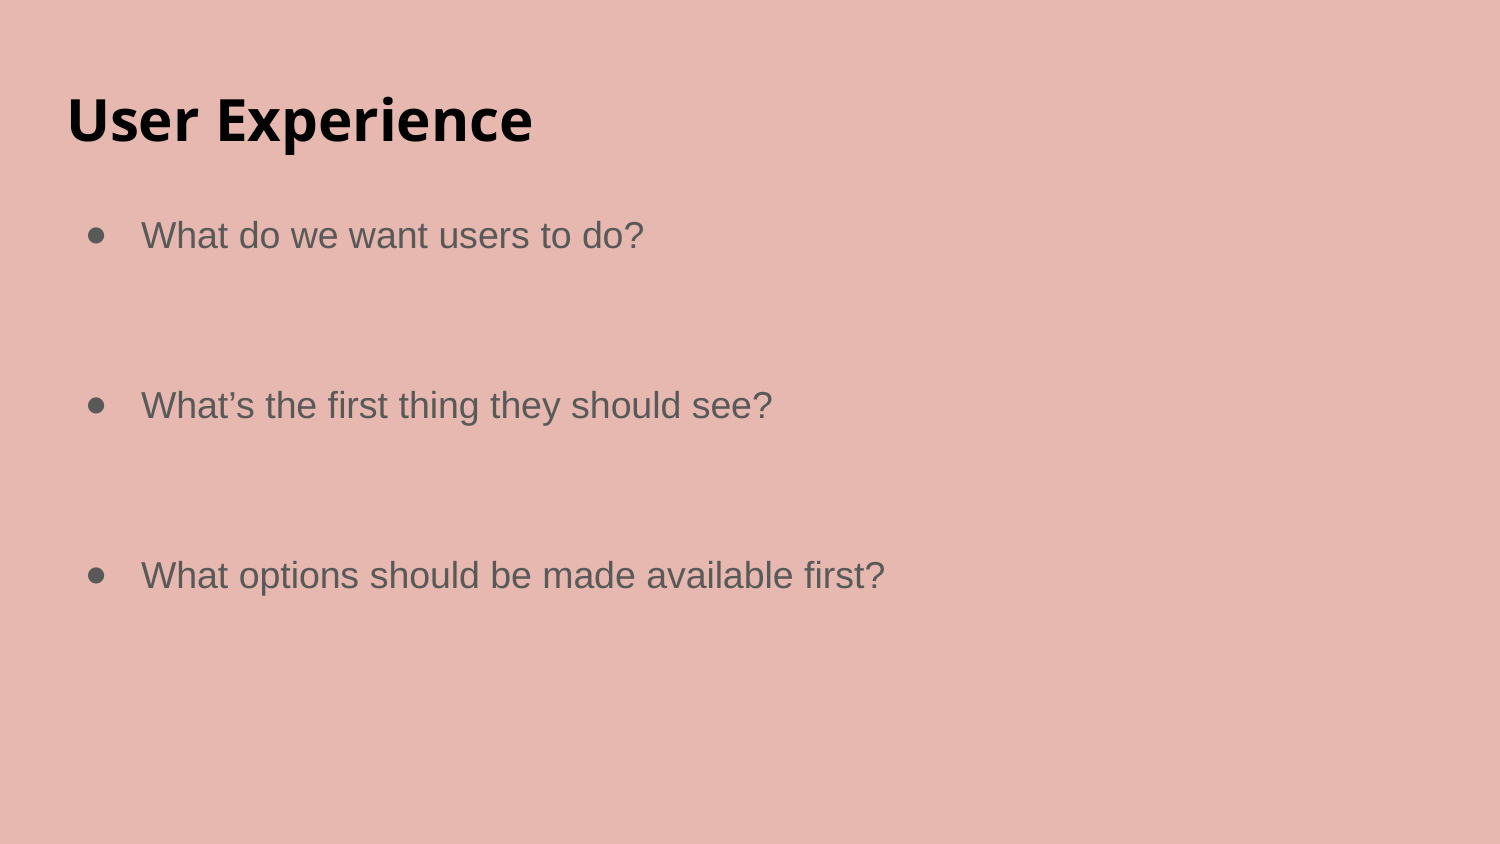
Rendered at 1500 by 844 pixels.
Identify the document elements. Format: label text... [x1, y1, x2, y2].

list What do we want users to do? What’s the first thing they should see? What options should be made available first? [51, 189, 1449, 750]
title User Experience [51, 68, 1449, 163]
